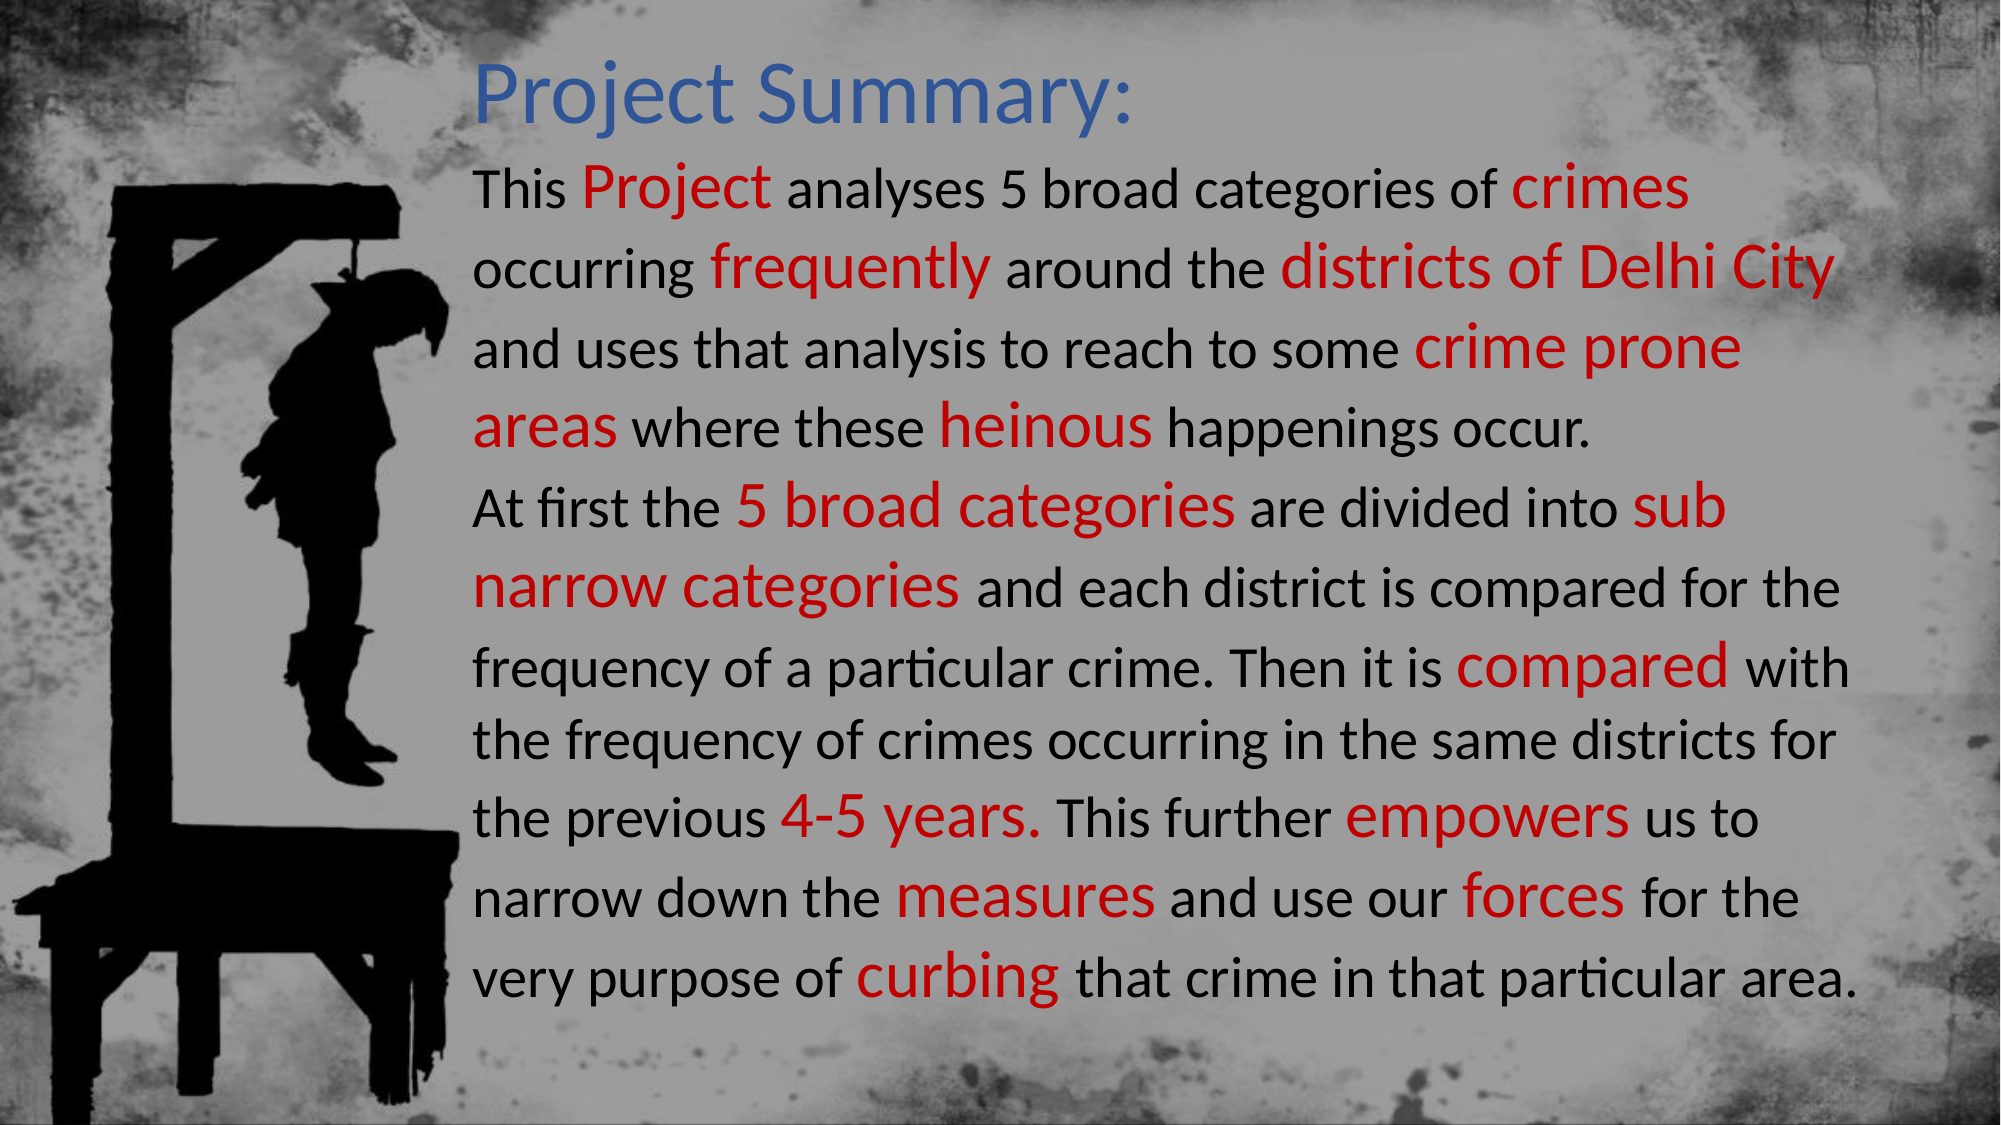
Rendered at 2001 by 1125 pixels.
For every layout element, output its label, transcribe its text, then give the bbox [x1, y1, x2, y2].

picture [0, 0, 2000, 1125]
text_box Project Summary: This Project analyses 5 broad categories of crimes occurring frequently around the districts of Delhi City and uses that analysis to reach to some crime prone areas where these heinous happenings occur. At first the 5 broad categories are divided into sub narrow categories and each district is compared for the frequency of a particular crime. Then it is compared with the frequency of crimes occurring in the same districts for the previous 4-5 years. This further empowers us to narrow down the measures and use our forces for the very purpose of curbing that crime in that particular area. [457, 23, 1910, 1029]
